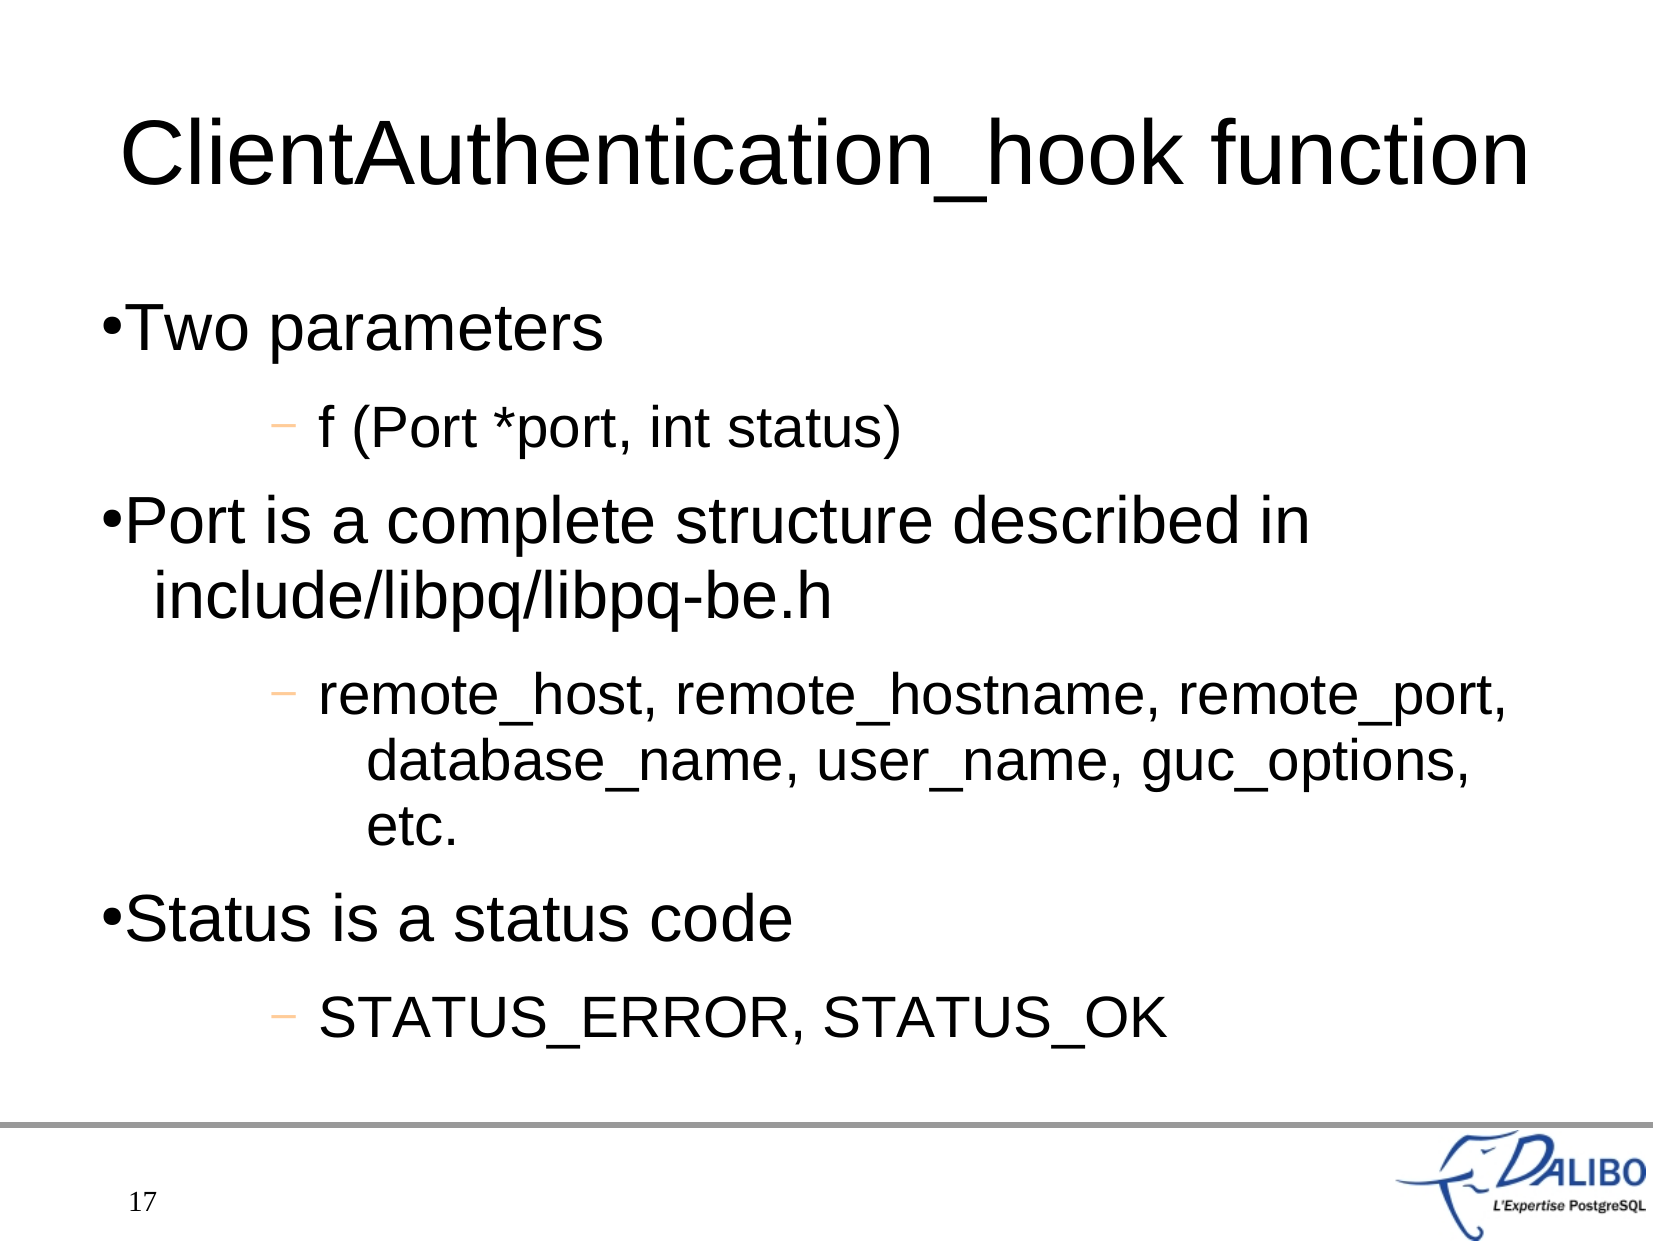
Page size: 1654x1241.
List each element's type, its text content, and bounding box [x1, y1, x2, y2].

title ClientAuthentication_hook function [82, 49, 1571, 257]
list Two parameters f (Port *port, int status) Port is a complete structure described in include/libpq/libpq-be.h remote_host, remote_hostname, remote_port, database_name, user_name, guc_options, etc. Status is a status code STATUS_ERROR, STATUS_OK [82, 290, 1571, 1109]
picture [1395, 1130, 1646, 1241]
